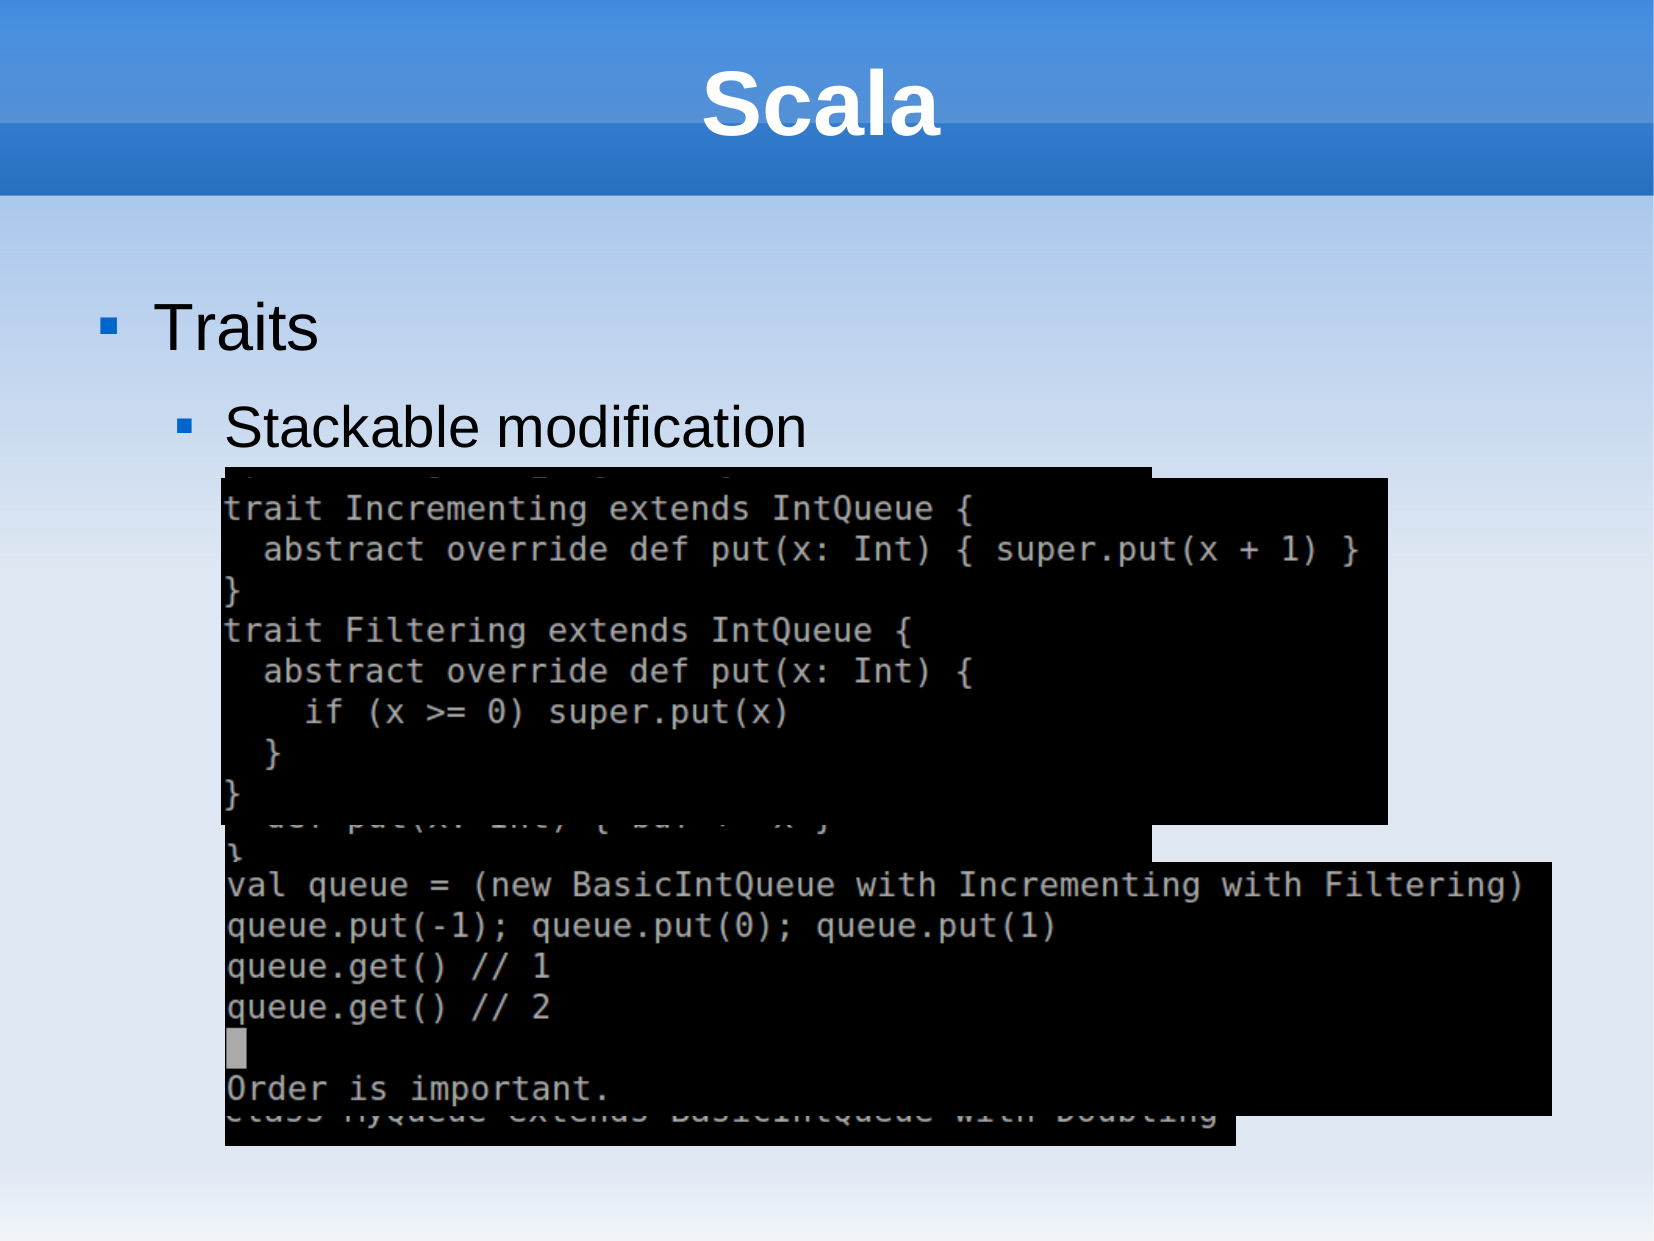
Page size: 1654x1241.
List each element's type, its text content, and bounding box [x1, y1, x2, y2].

list Traits Stackable modification [82, 290, 1571, 1109]
picture [0, 0, 1654, 1241]
title Scala [76, 0, 1565, 208]
